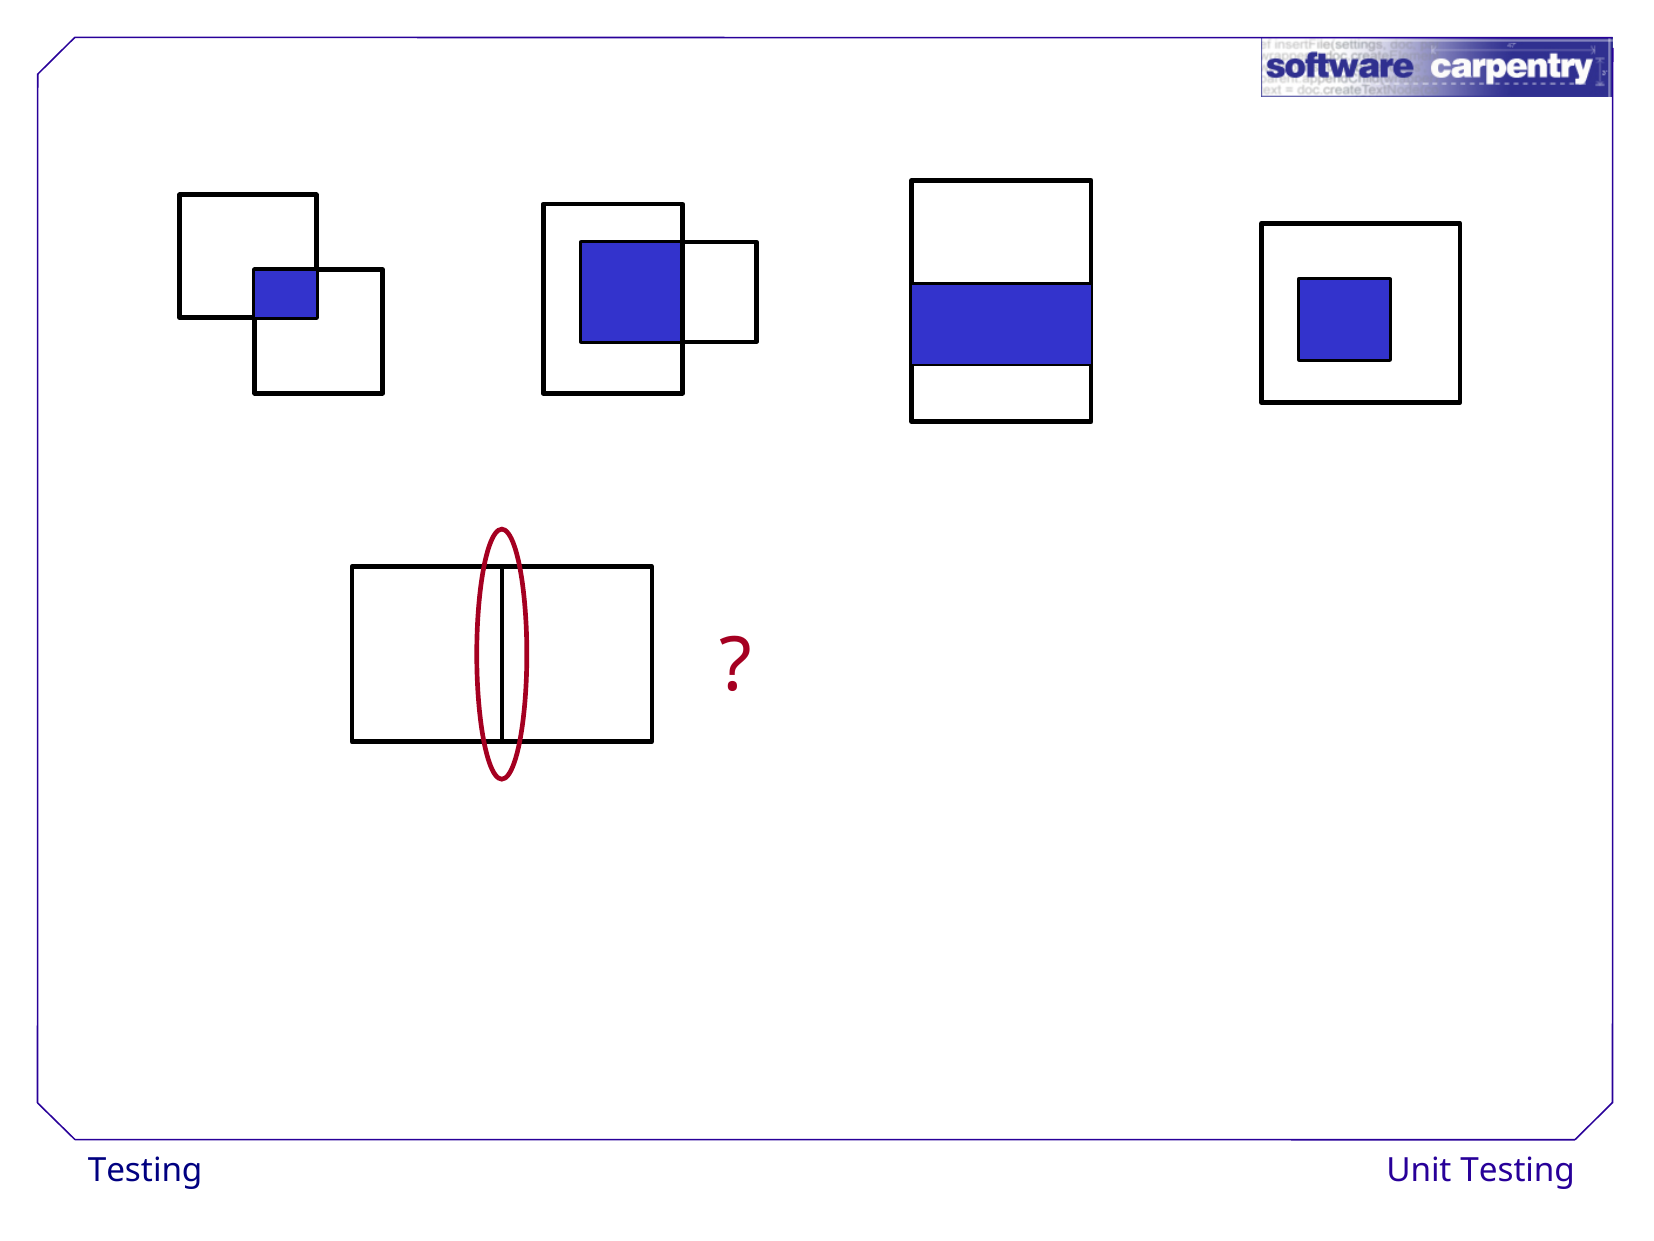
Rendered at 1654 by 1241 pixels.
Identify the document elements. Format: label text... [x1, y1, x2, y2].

text_box [581, 241, 682, 342]
text_box [911, 284, 1092, 365]
text_box [254, 269, 317, 318]
text_box [1299, 279, 1390, 360]
text_box ? [704, 563, 917, 714]
picture [1261, 39, 1613, 97]
